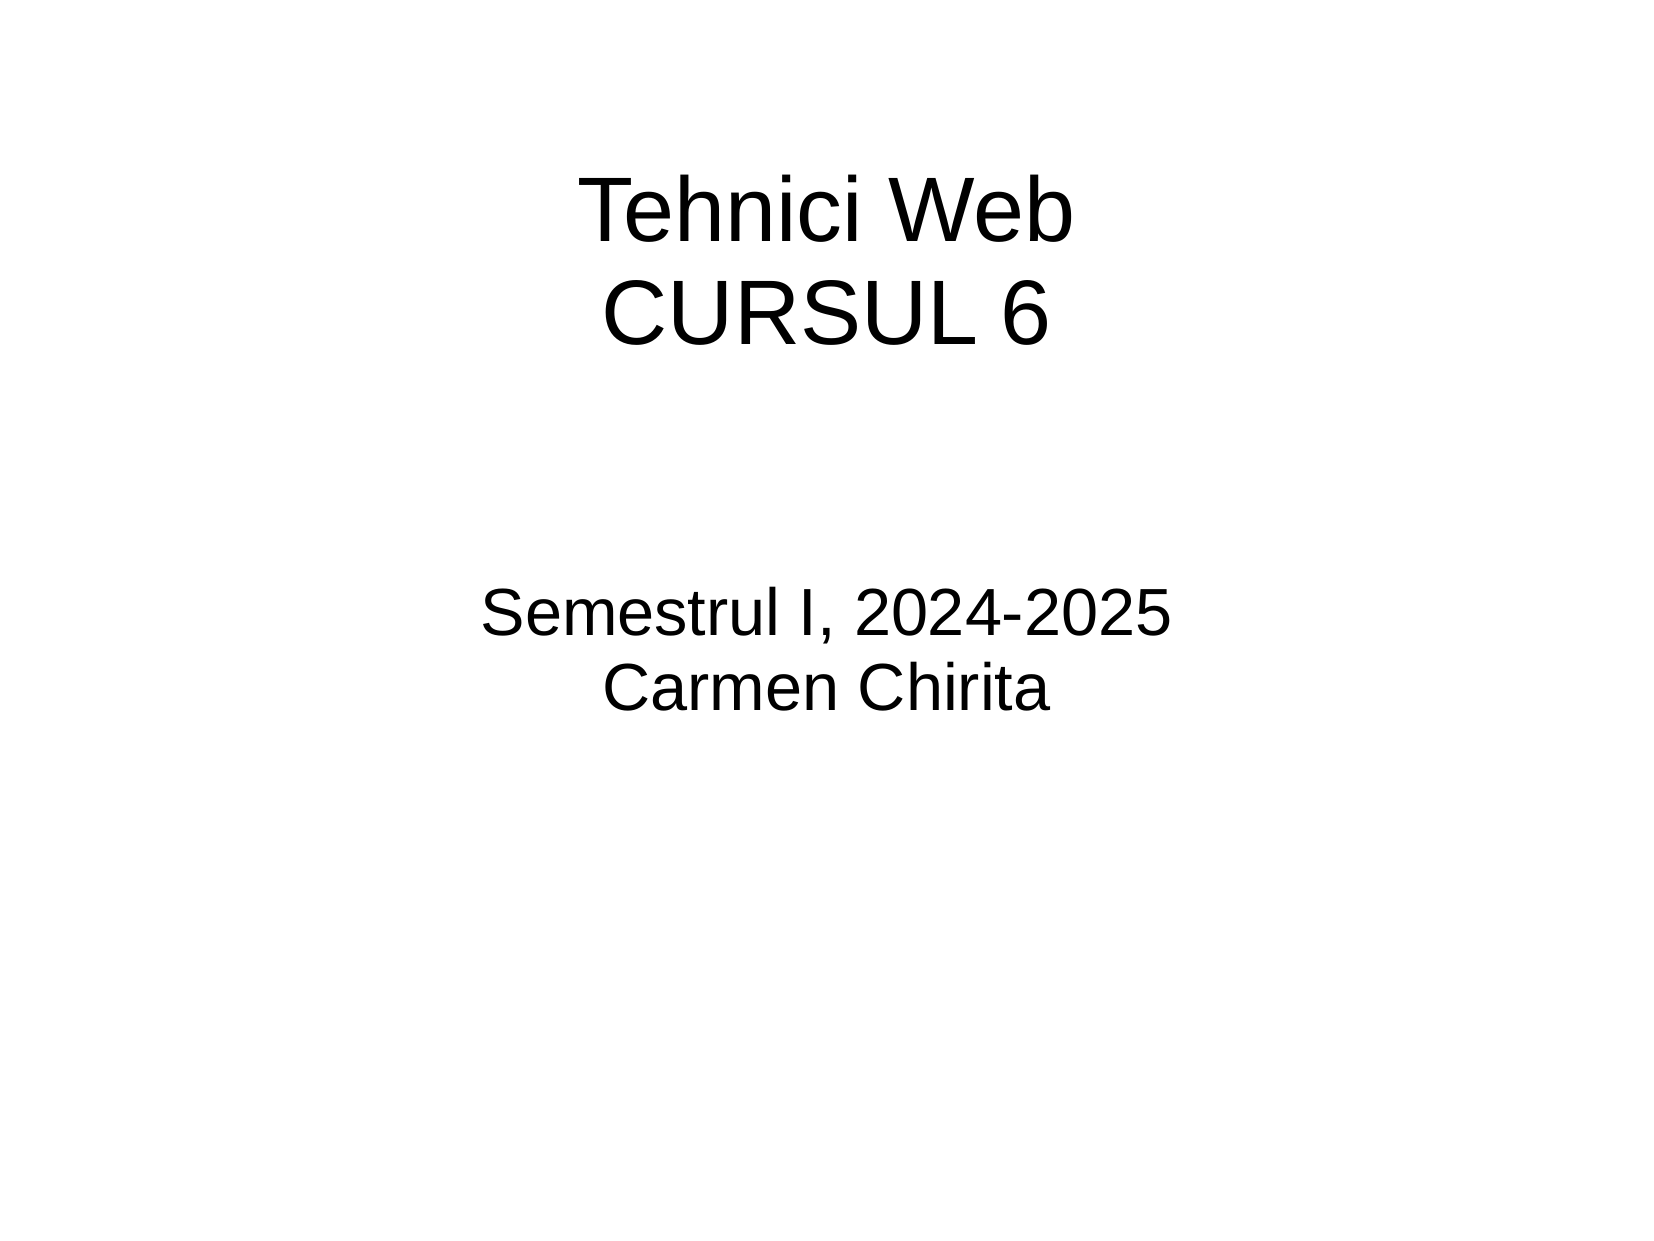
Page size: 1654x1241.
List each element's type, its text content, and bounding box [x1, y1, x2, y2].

subtitle Semestrul I, 2024-2025 Carmen Chirita [82, 290, 1571, 1010]
title Tehnici Web CURSUL 6 [82, 158, 1571, 290]
